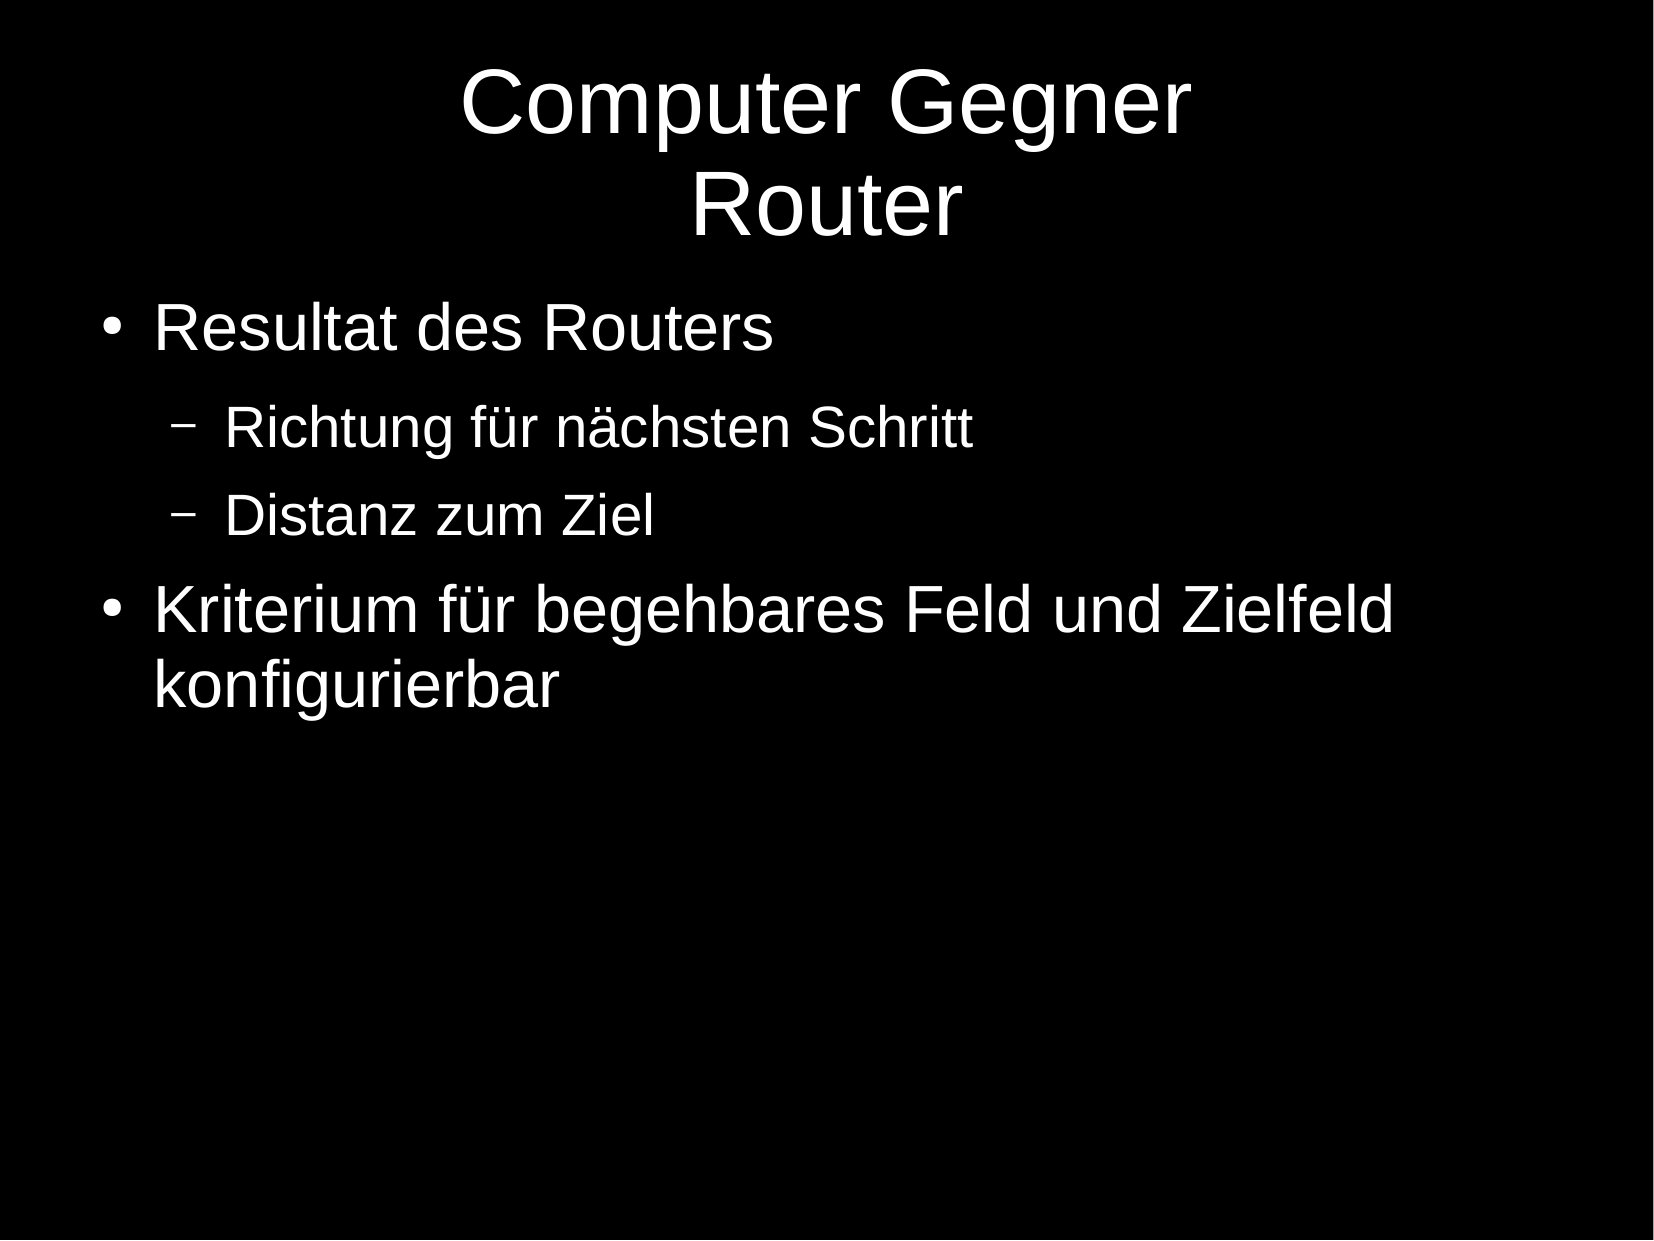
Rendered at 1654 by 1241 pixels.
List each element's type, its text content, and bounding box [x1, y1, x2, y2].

list Resultat des Routers Richtung für nächsten Schritt Distanz zum Ziel Kriterium für begehbares Feld und Zielfeld konfigurierbar [82, 290, 1571, 1010]
title Computer Gegner Router [82, 49, 1571, 257]
